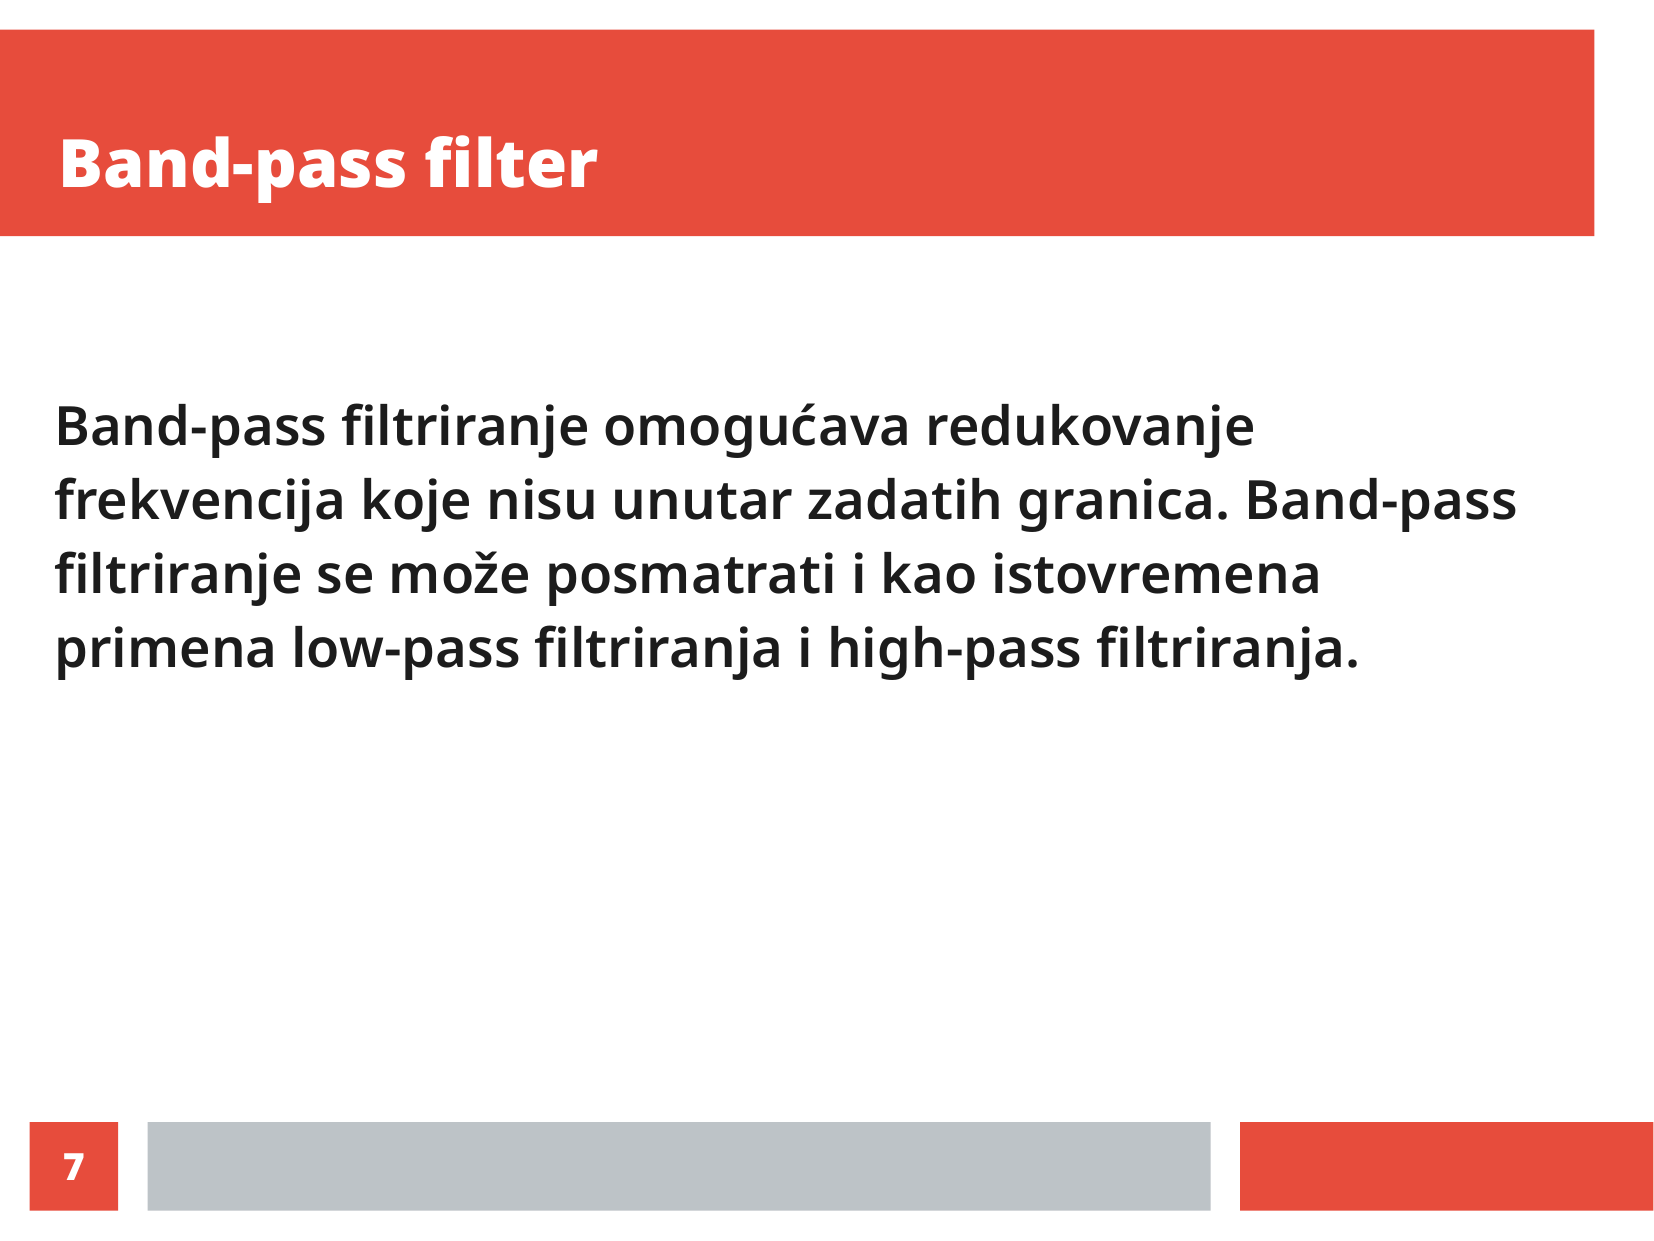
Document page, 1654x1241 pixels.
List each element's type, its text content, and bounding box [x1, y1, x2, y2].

title Band-pass filter [59, 59, 1595, 207]
list Band-pass filtriranje omogućava redukovanje frekvencija koje nisu unutar zadatih granica. Band-pass filtriranje se može posmatrati i kao istovremena primena low-pass filtriranja i high-pass filtriranja. [54, 387, 1561, 1156]
